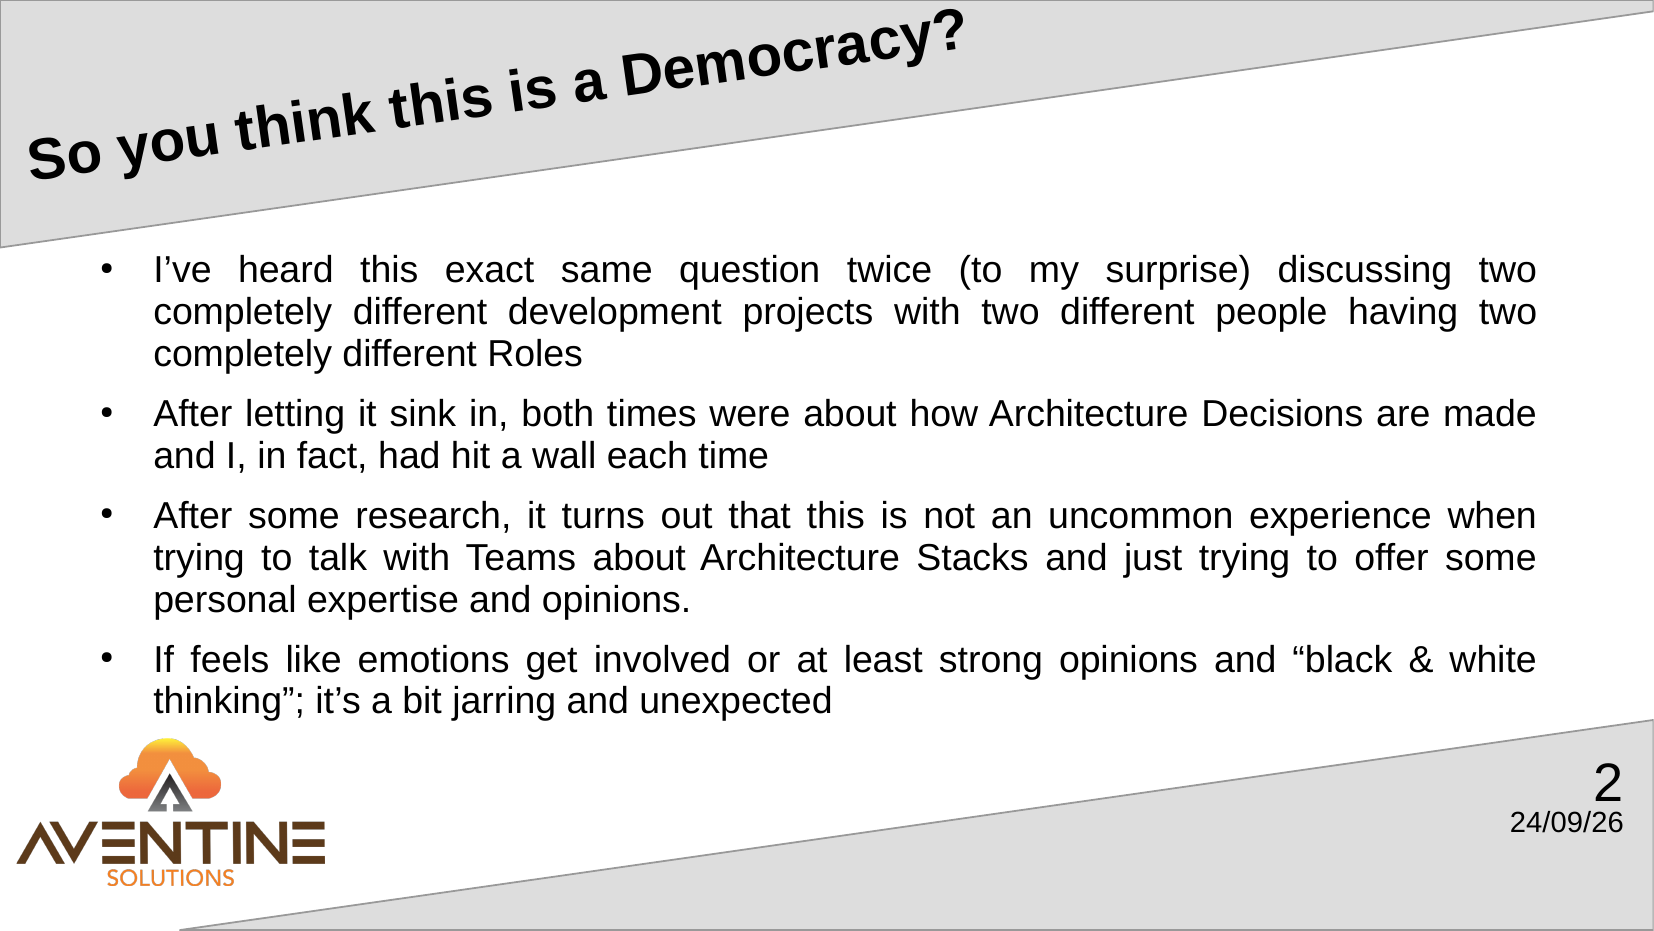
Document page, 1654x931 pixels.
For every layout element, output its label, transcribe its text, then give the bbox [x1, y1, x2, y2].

title So you think this is a Democracy? [16, 0, 1501, 239]
list I’ve heard this exact same question twice (to my surprise) discussing two completely different development projects with two different people having two completely different Roles After letting it sink in, both times were about how Architecture Decisions are made and I, in fact, had hit a wall each time After some research, it turns out that this is not an uncommon experience when trying to talk with Teams about Architecture Stacks and just trying to offer some personal expertise and opinions. If feels like emotions get involved or at least strong opinions and “black & white thinking”; it’s a bit jarring and unexpected [82, 248, 1538, 789]
picture [15, 738, 325, 886]
